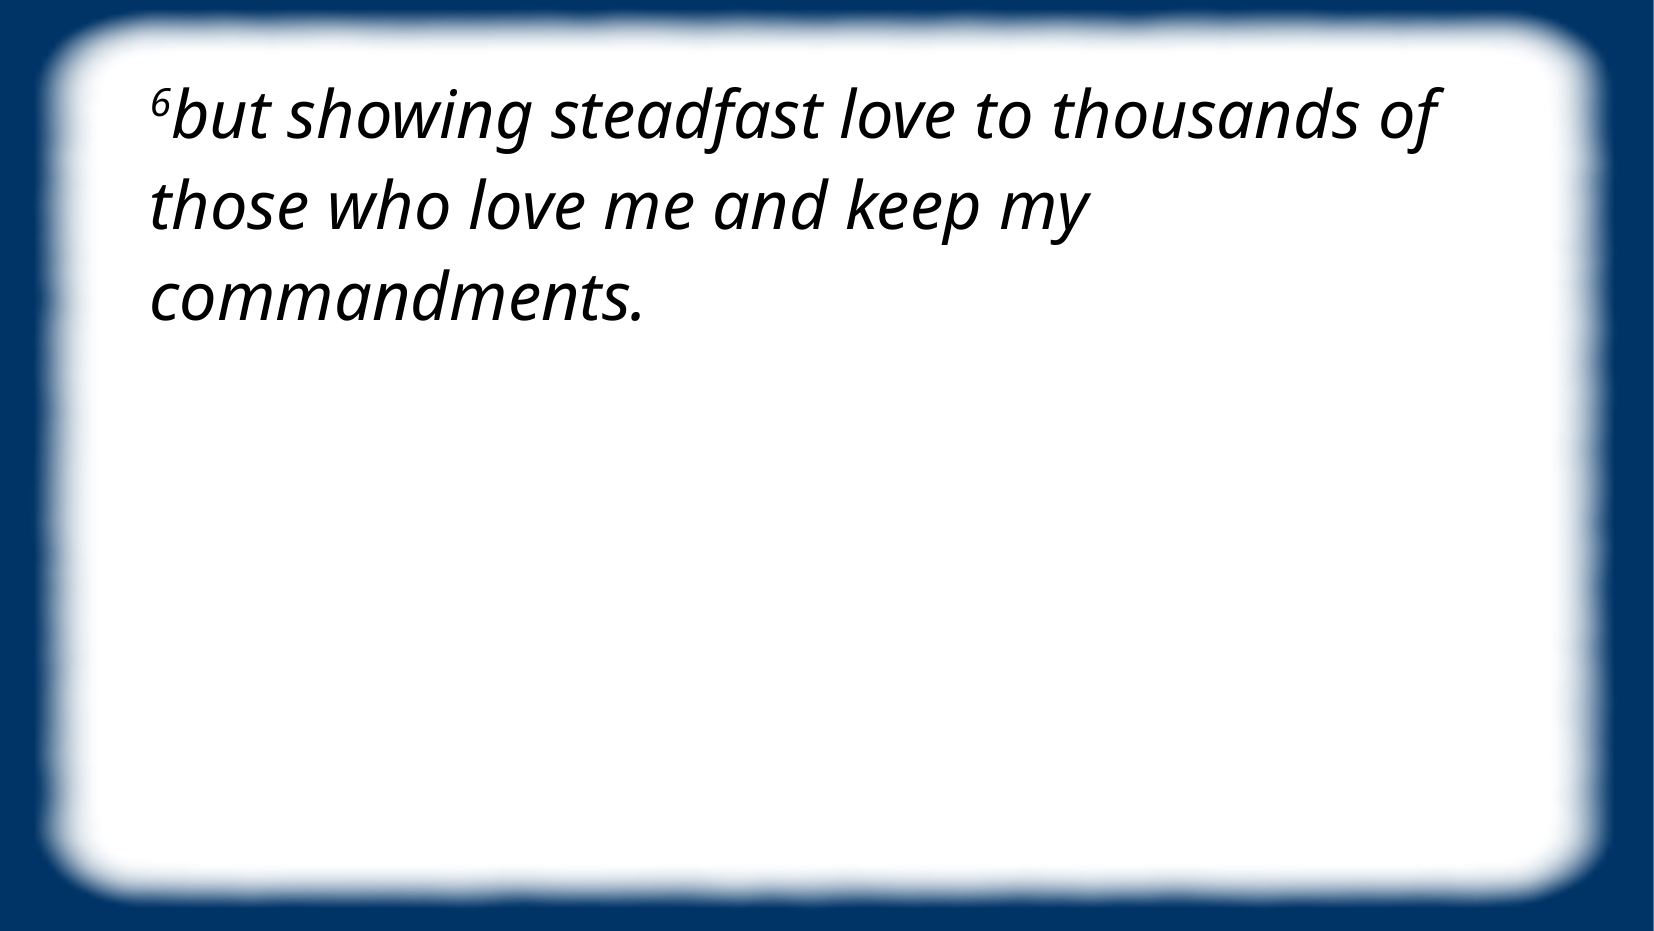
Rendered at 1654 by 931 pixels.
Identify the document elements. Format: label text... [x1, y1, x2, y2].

text_box 6but showing steadfast love to thousands of those who love me and keep my commandments. [135, 60, 1531, 376]
picture [0, 0, 1654, 931]
